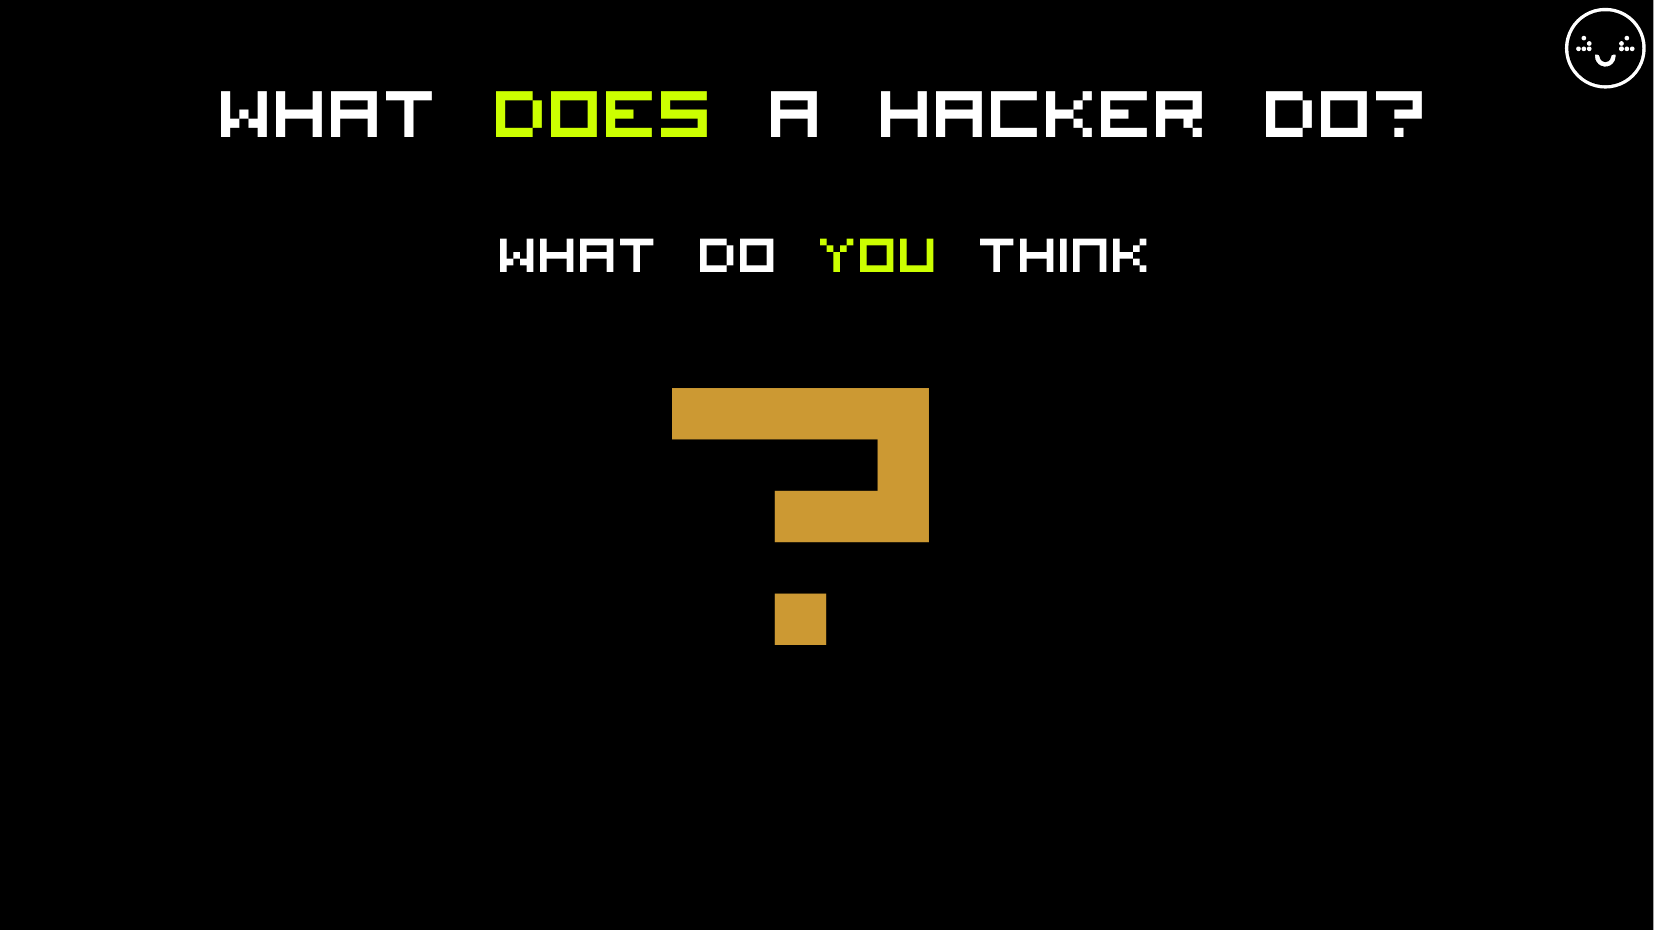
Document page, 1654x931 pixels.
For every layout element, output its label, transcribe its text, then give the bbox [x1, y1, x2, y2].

subtitle What do you think ? [82, 217, 1571, 758]
title What Does a hacker do? [82, 37, 1571, 193]
